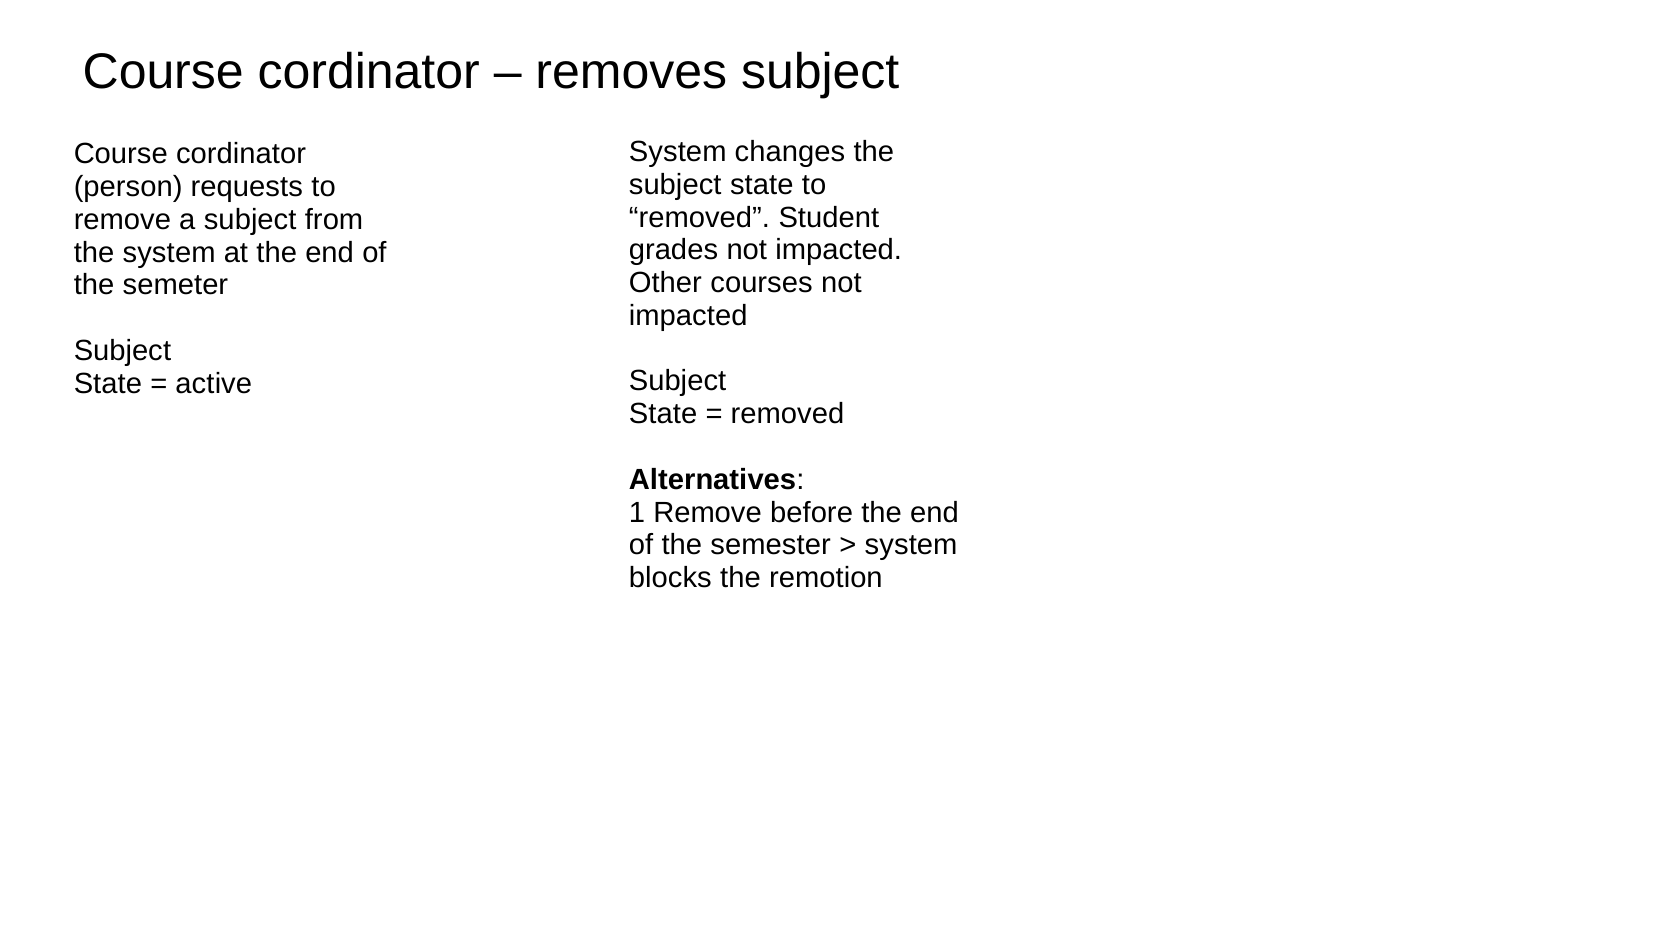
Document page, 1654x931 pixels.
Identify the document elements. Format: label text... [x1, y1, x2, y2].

text_box System changes the subject state to “removed”. Student grades not impacted. Other courses not impacted Subject State = removed Alternatives: 1 Remove before the end of the semester > system blocks the remotion [614, 127, 981, 602]
text_box Course cordinator (person) requests to remove a subject from the system at the end of the semeter Subject State = active [59, 129, 426, 568]
title Course cordinator – removes subject [82, 37, 1571, 107]
